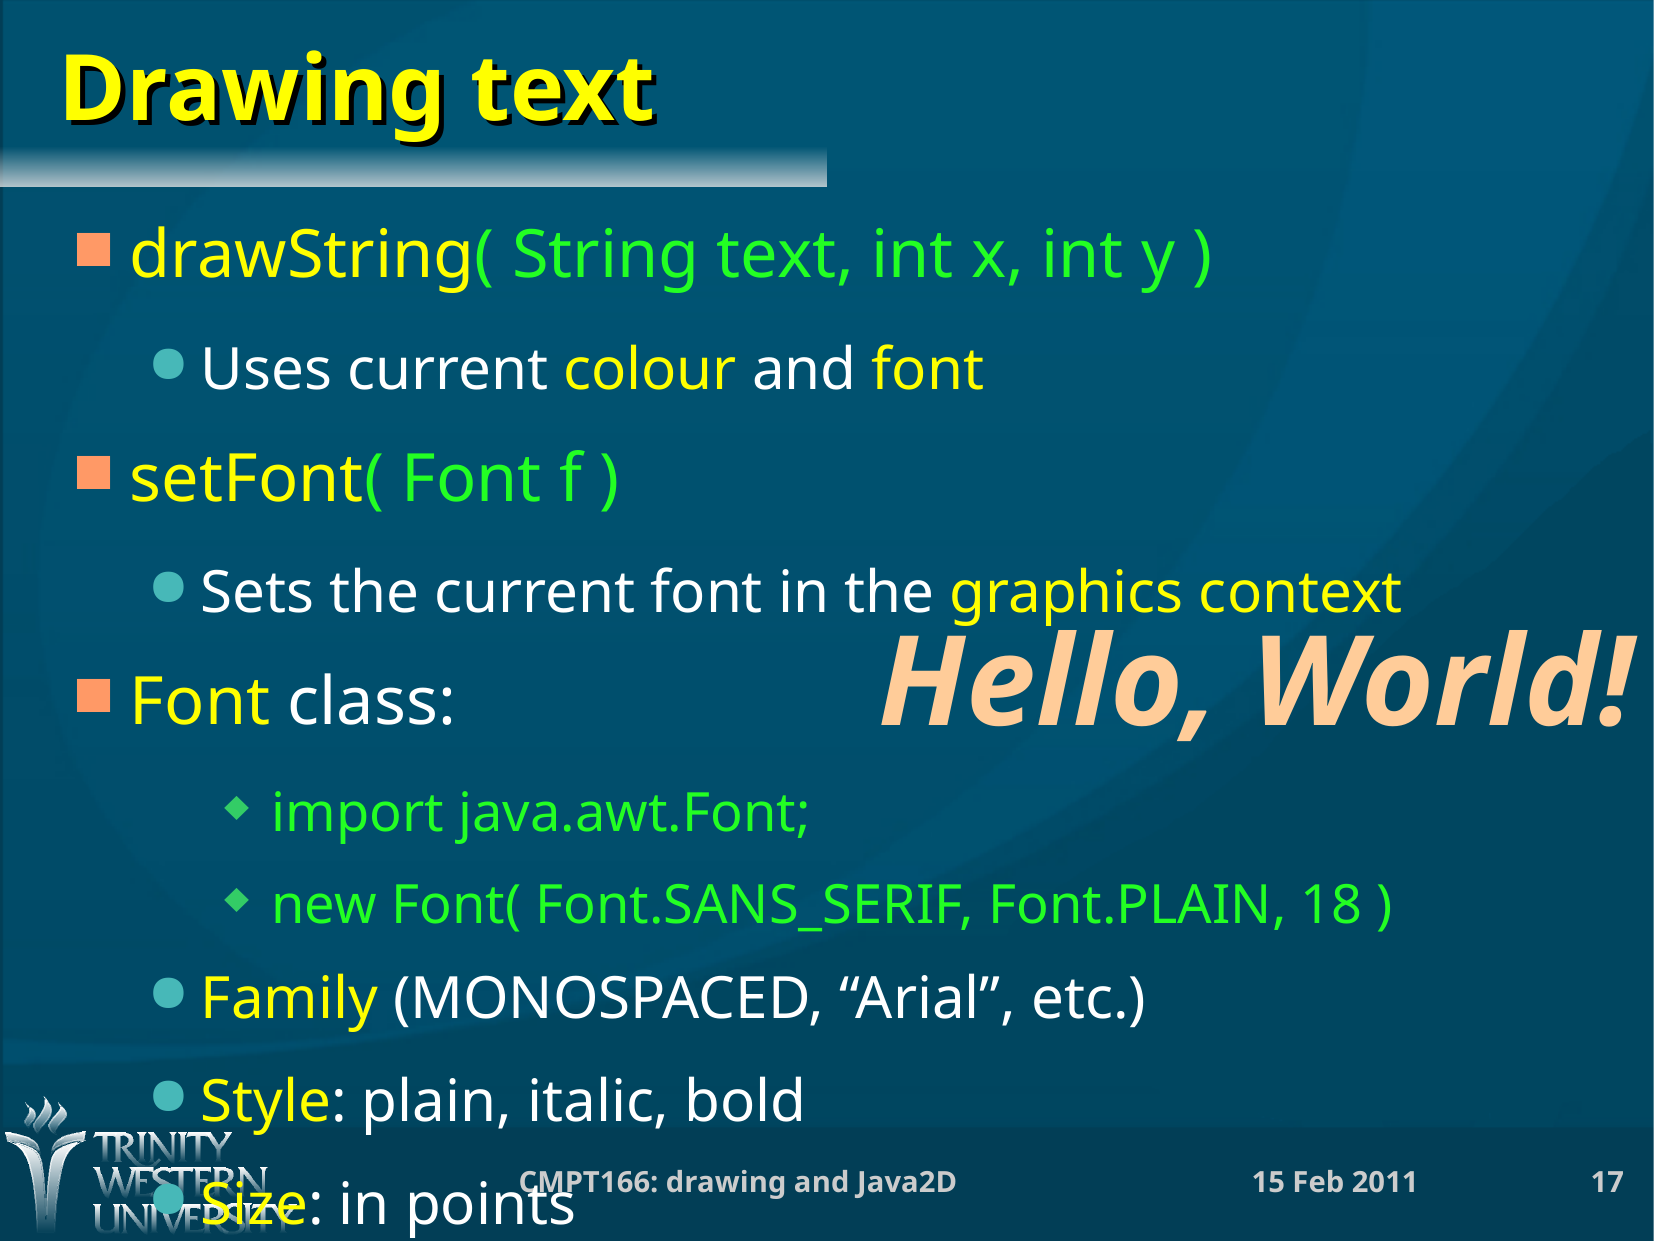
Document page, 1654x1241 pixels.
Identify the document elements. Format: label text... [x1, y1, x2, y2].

text_box Hello, World! [864, 584, 1641, 761]
title Drawing text [0, 154, 827, 158]
title Drawing text [59, 19, 1595, 148]
list drawString( String text, int x, int y ) Uses current colour and font setFont( Font f ) Sets the current font in the graphics context Font class: import java.awt.Font; new Font( Font.SANS_SERIF, Font.PLAIN, 18 ) Family (MONOSPACED, “Arial”, etc.) Style: plain, italic, bold Size: in points [59, 206, 1625, 1124]
picture [38, 1227, 54, 1232]
